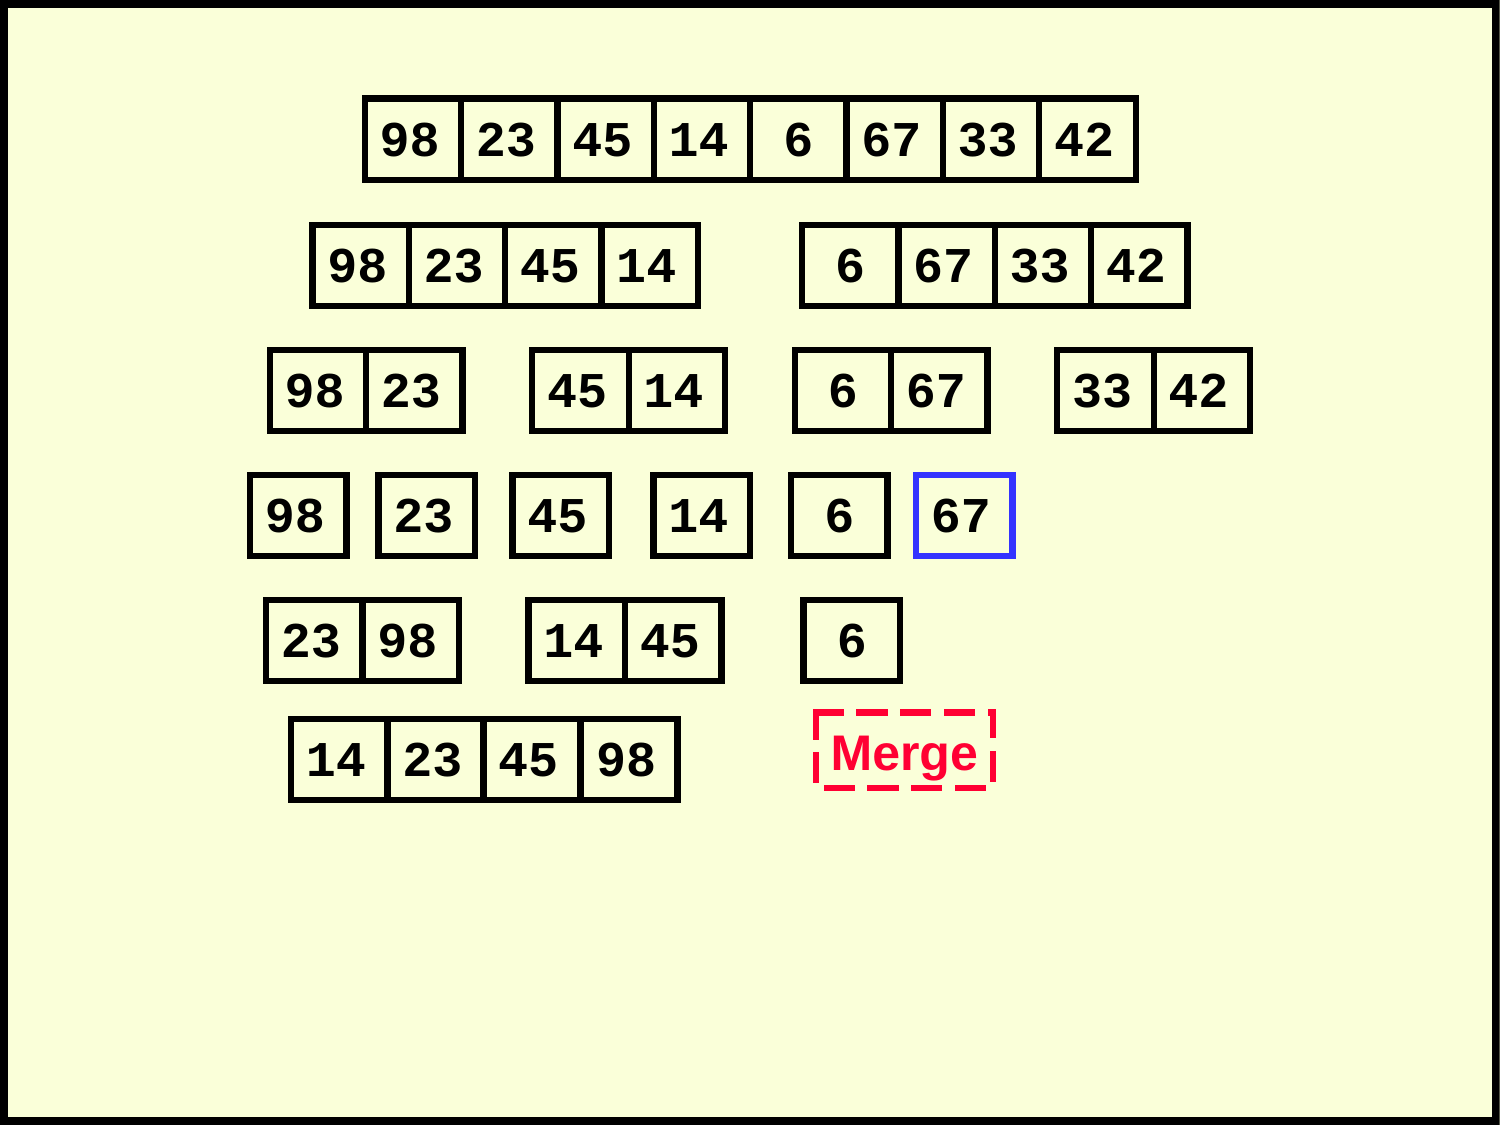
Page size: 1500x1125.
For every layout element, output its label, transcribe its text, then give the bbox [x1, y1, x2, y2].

text_box 67 [916, 474, 1013, 557]
text_box 23 [378, 474, 475, 557]
text_box 67 [899, 224, 994, 307]
text_box 14 [291, 718, 387, 801]
text_box 33 [942, 98, 1039, 180]
text_box 45 [558, 98, 653, 180]
text_box 23 [462, 98, 558, 180]
text_box 45 [532, 350, 628, 432]
text_box 14 [528, 600, 625, 682]
text_box 98 [364, 98, 462, 180]
text_box 98 [269, 350, 367, 432]
text_box 98 [362, 600, 459, 682]
text_box 45 [483, 718, 580, 801]
text_box 67 [892, 350, 988, 432]
text_box 98 [312, 224, 409, 307]
text_box 6 [802, 224, 899, 307]
text_box 6 [750, 98, 847, 180]
text_box 98 [581, 718, 678, 801]
text_box 6 [791, 474, 888, 557]
text_box Merge [815, 712, 993, 788]
text_box 14 [653, 98, 750, 180]
text_box 98 [249, 474, 347, 557]
text_box 6 [794, 350, 892, 432]
text_box 23 [266, 600, 362, 682]
text_box 33 [994, 224, 1091, 307]
text_box 42 [1091, 224, 1188, 307]
text_box 45 [625, 600, 722, 682]
text_box 42 [1153, 350, 1251, 432]
text_box 45 [512, 474, 609, 557]
text_box 33 [1057, 350, 1153, 432]
text_box 14 [653, 474, 751, 557]
text_box 23 [387, 718, 483, 801]
text_box 42 [1039, 98, 1136, 180]
text_box 23 [367, 350, 463, 432]
text_box 6 [803, 600, 901, 682]
text_box 14 [601, 224, 698, 307]
text_box 23 [409, 224, 506, 307]
text_box 67 [847, 98, 942, 180]
text_box 14 [628, 350, 726, 432]
text_box 45 [506, 224, 601, 307]
